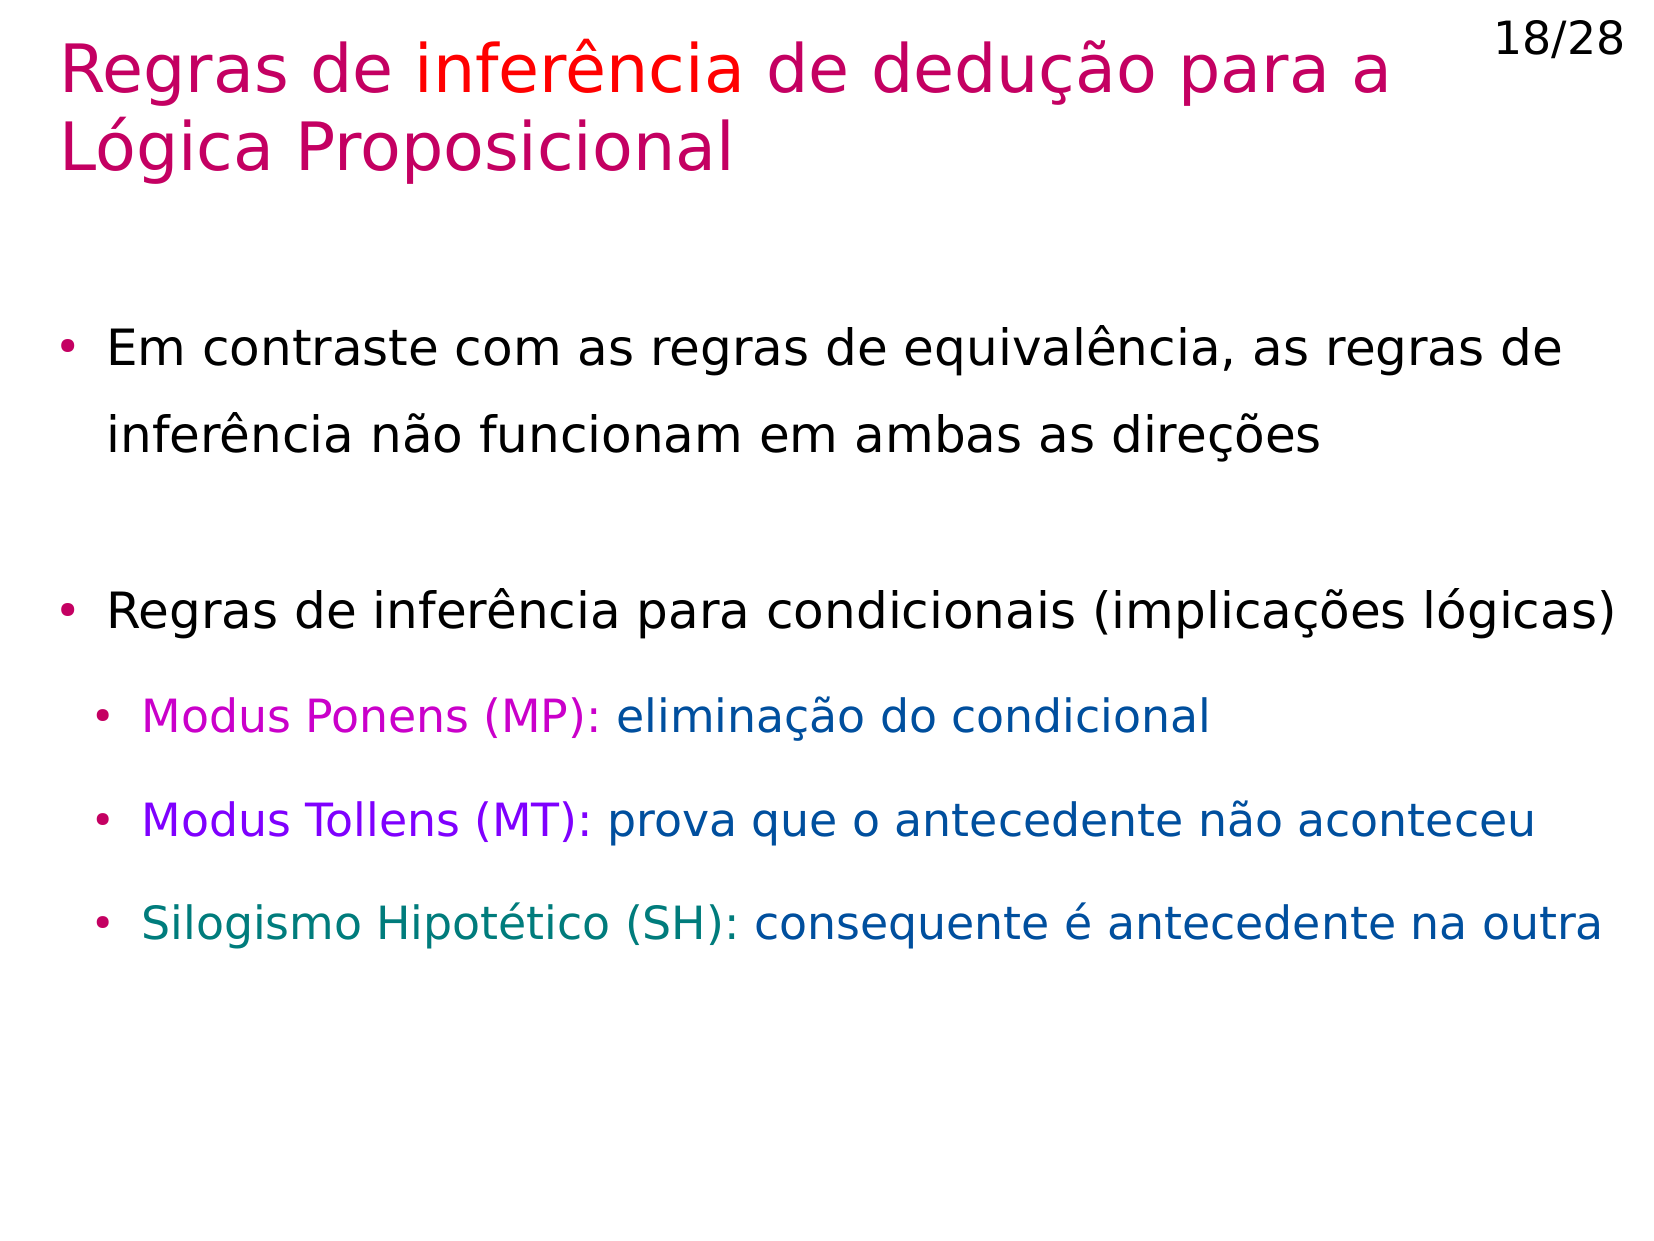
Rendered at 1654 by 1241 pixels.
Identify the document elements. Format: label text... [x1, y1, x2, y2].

title Regras de inferência de dedução para a Lógica Proposicional [59, 10, 1595, 207]
list Em contraste com as regras de equivalência, as regras de inferência não funcionam em ambas as direções Regras de inferência para condicionais (implicações lógicas) Modus Ponens (MP): eliminação do condicional Modus Tollens (MT): prova que o antecedente não aconteceu Silogismo Hipotético (SH): consequente é antecedente na outra [59, 289, 1654, 1223]
